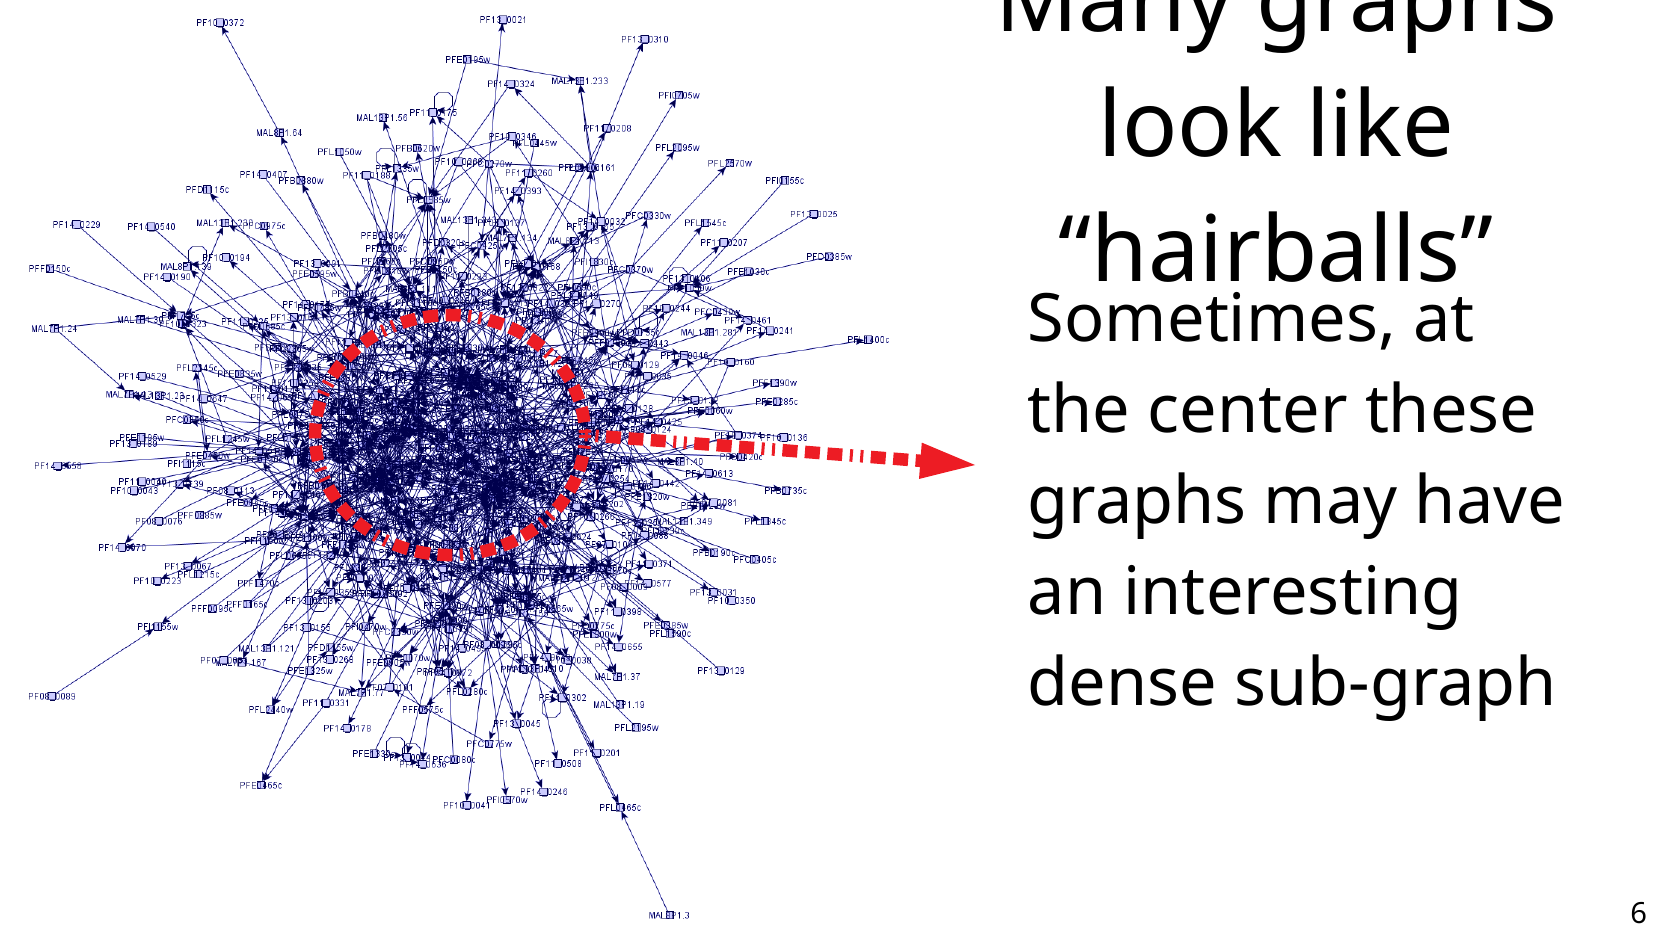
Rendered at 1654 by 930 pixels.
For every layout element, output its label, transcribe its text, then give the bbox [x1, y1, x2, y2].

list Sometimes, at the center these graphs may have an interesting dense sub-graph [1027, 270, 1576, 811]
title Many graphs look like “hairballs” [901, 1, 1653, 241]
picture [15, 1, 901, 930]
